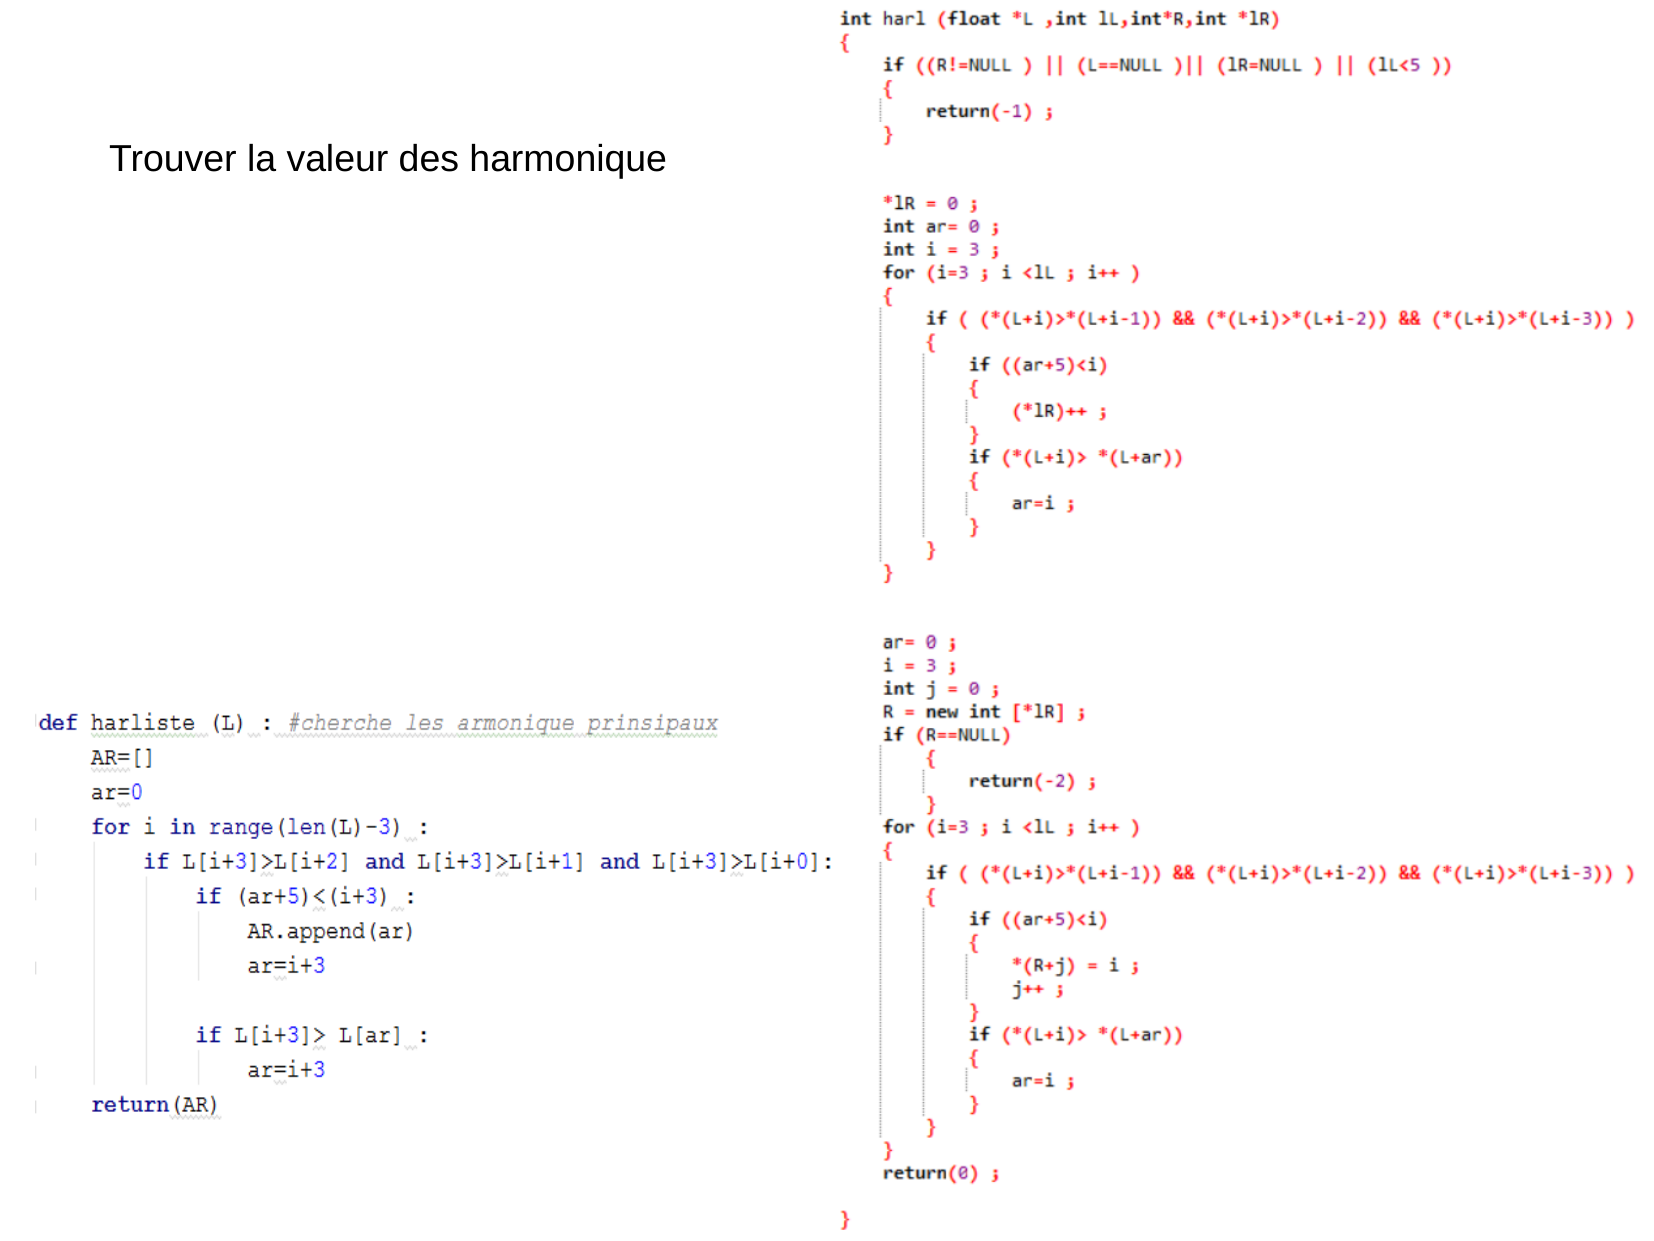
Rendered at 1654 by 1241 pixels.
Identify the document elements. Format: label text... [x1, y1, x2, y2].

text_box Trouver la valeur des harmonique [94, 129, 780, 187]
picture [35, 0, 1654, 1241]
